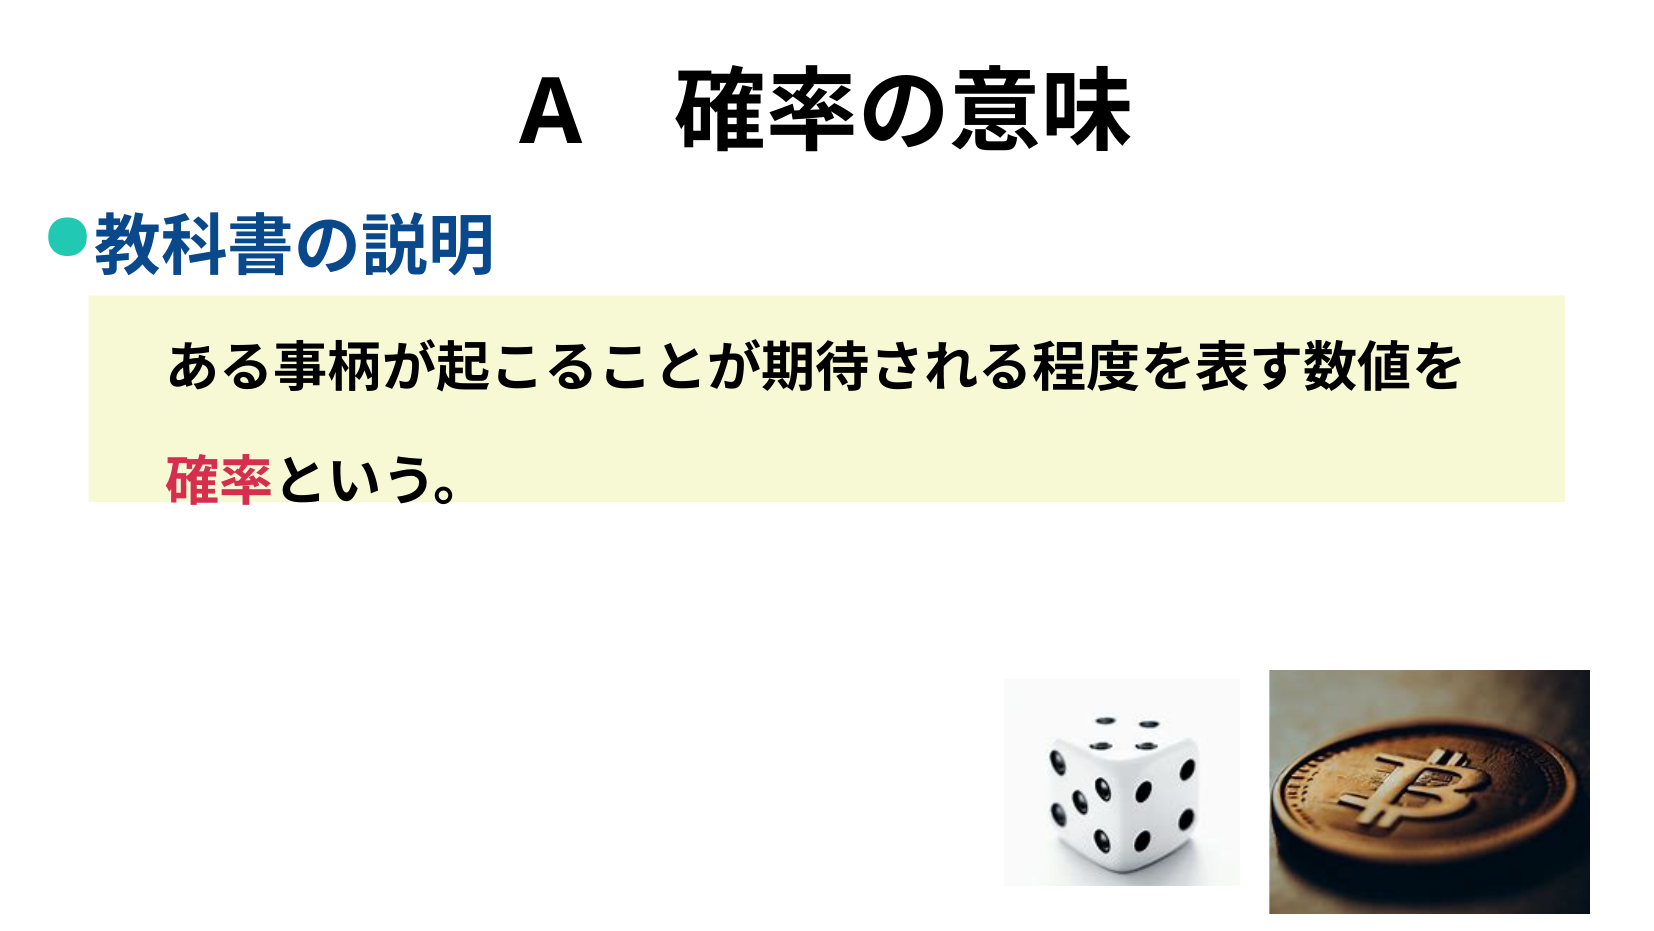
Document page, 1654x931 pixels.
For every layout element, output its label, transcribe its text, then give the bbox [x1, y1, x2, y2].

title A 確率の意味 [29, 29, 1625, 178]
picture [1269, 670, 1590, 914]
list 教科書の説明 ある事柄が起こることが期待される程度を表す数値を 確率という。 [23, 177, 1618, 848]
picture [1003, 679, 1241, 886]
